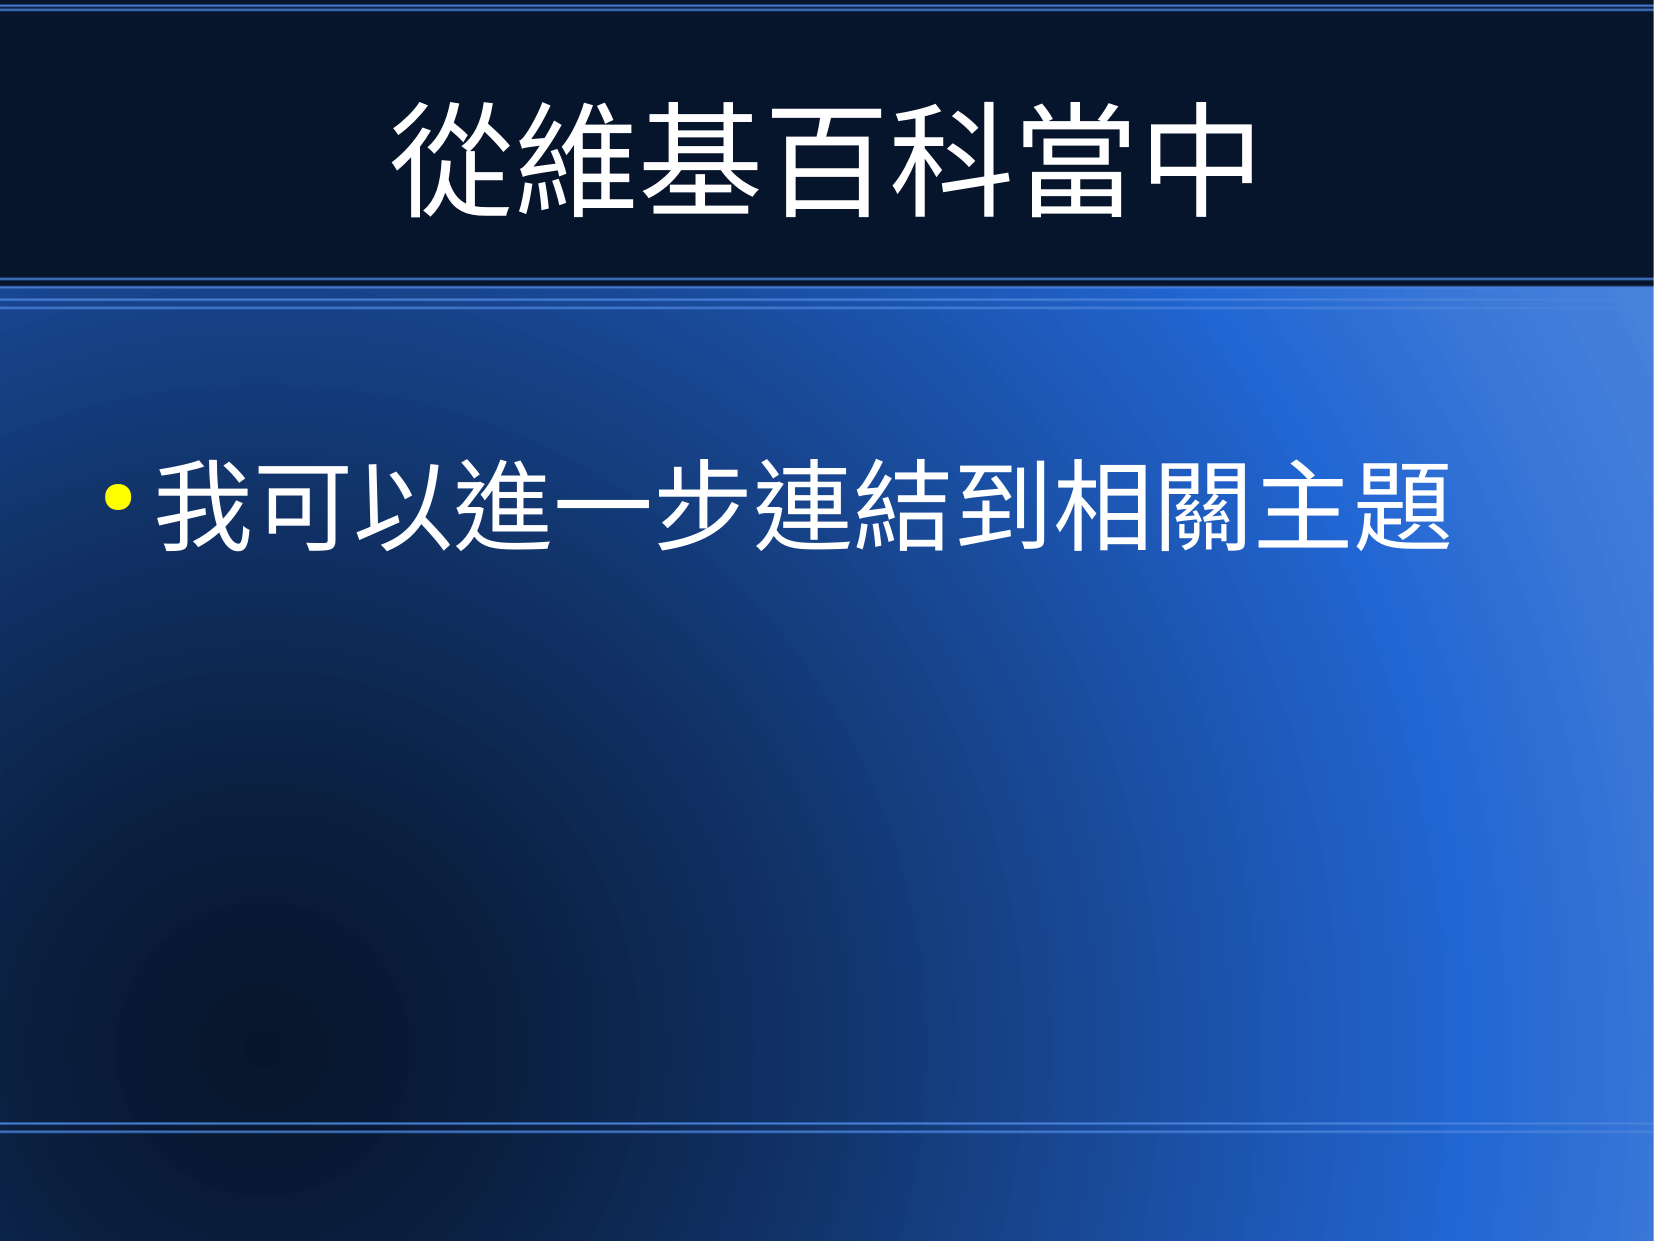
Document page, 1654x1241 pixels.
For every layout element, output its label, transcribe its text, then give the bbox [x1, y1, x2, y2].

title 從維基百科當中 [82, 49, 1571, 257]
picture [0, 0, 1654, 1241]
list 我可以進一步連結到相關主題 [82, 355, 1571, 1241]
